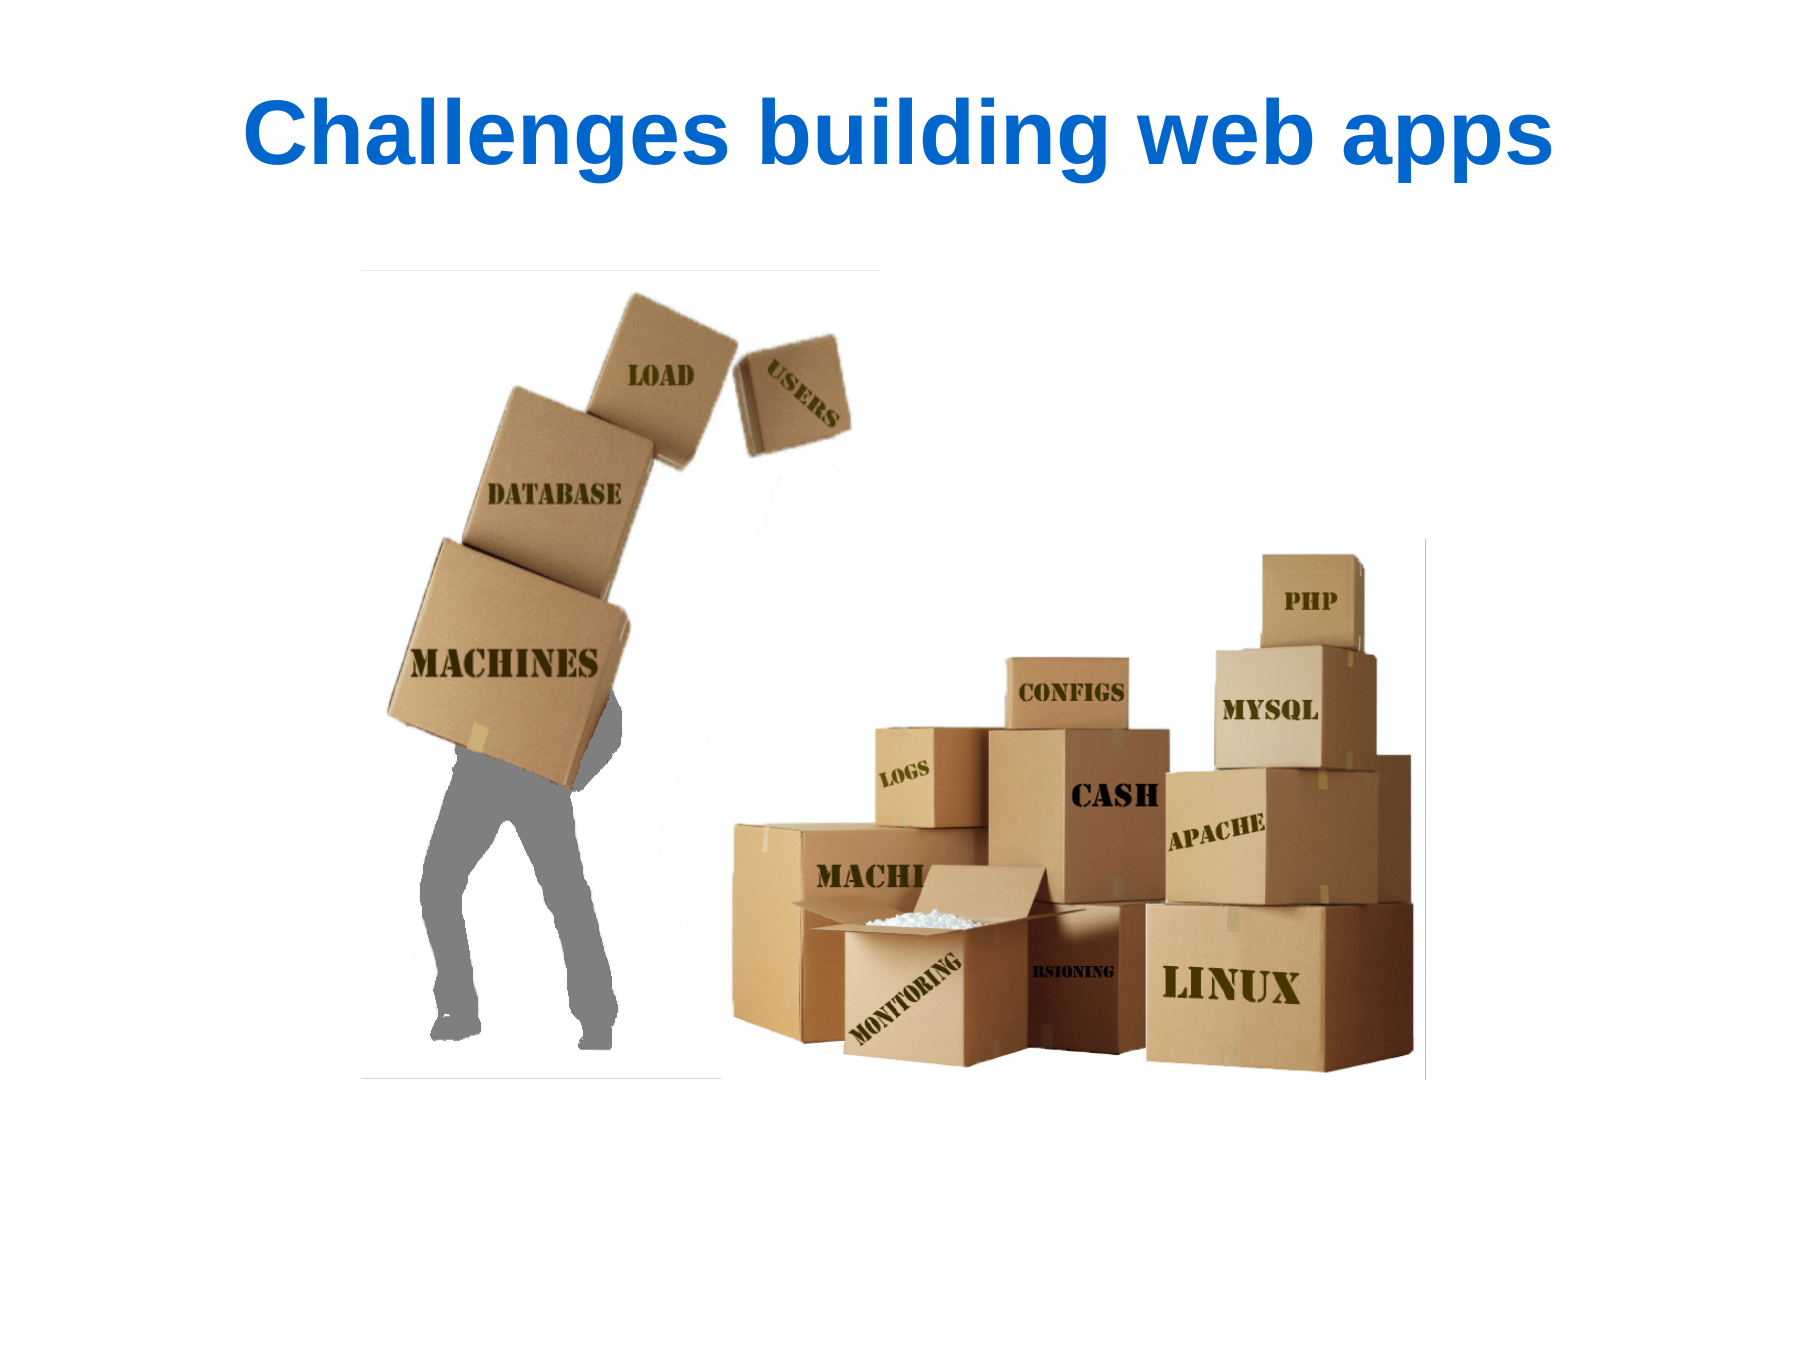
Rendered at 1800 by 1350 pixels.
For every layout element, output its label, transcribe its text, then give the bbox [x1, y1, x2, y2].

picture [360, 269, 1426, 1081]
text_box Challenges building web apps [0, 86, 1800, 184]
